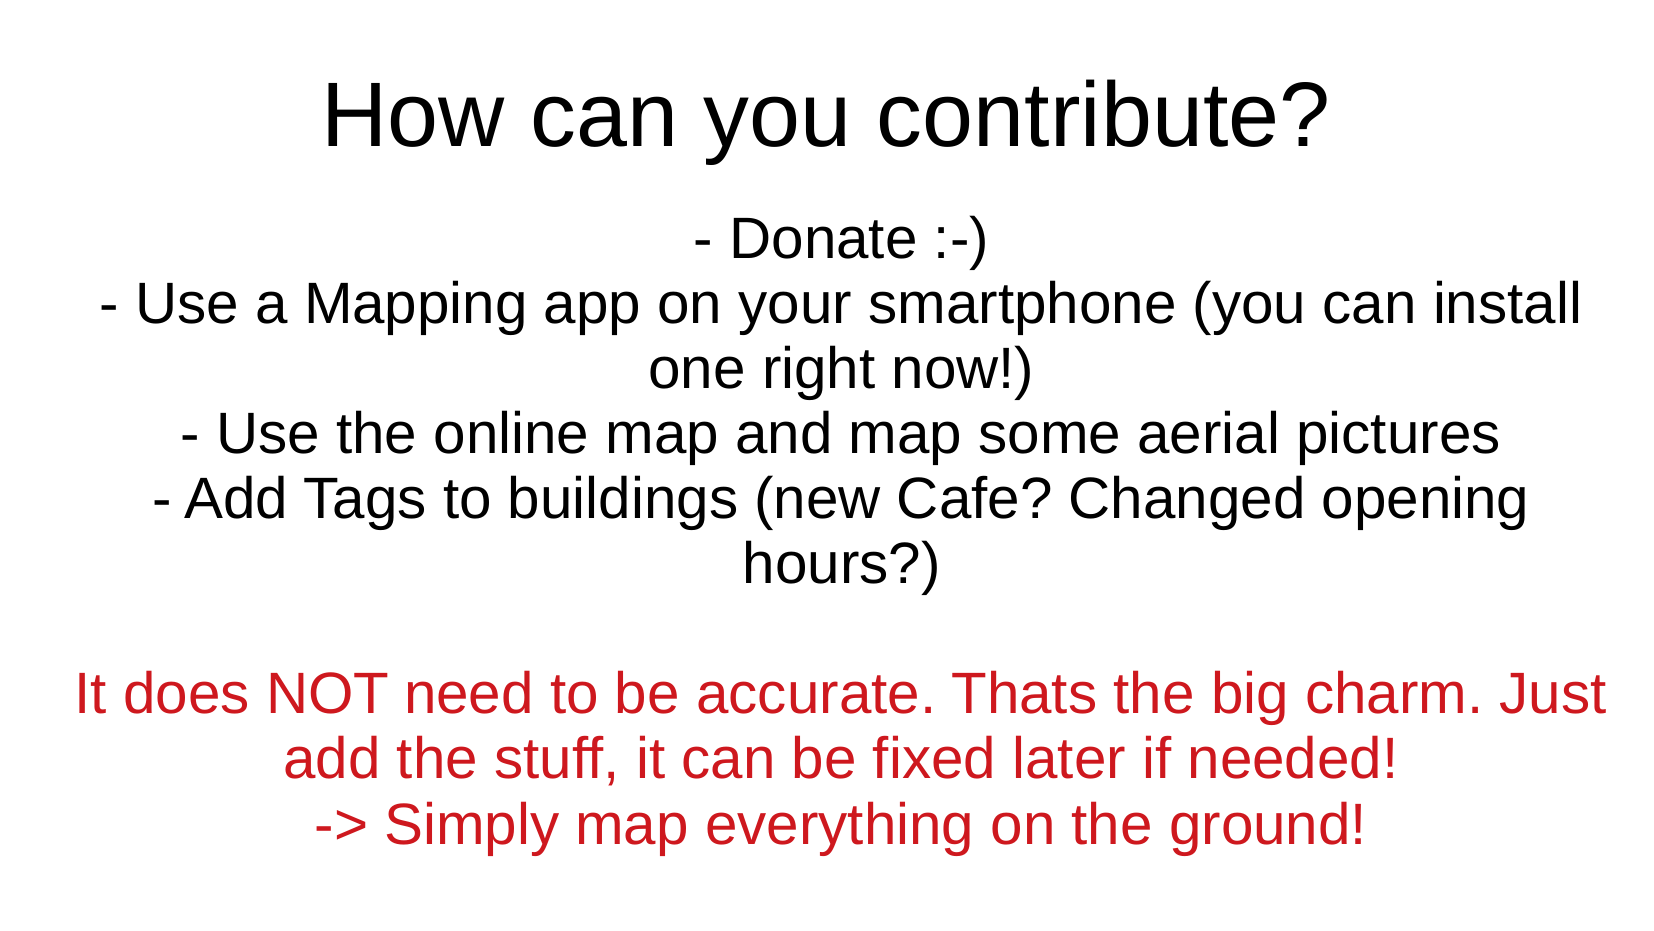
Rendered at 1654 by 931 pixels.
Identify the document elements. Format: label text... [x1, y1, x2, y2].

title How can you contribute? [82, 37, 1571, 152]
subtitle - Donate :-) - Use a Mapping app on your smartphone (you can install one right now!) - Use the online map and map some aerial pictures - Add Tags to buildings (new Cafe? Changed opening hours?) It does NOT need to be accurate. Thats the big charm. Just add the stuff, it can be fixed later if needed! -> Simply map everything on the ground! [45, 152, 1639, 931]
